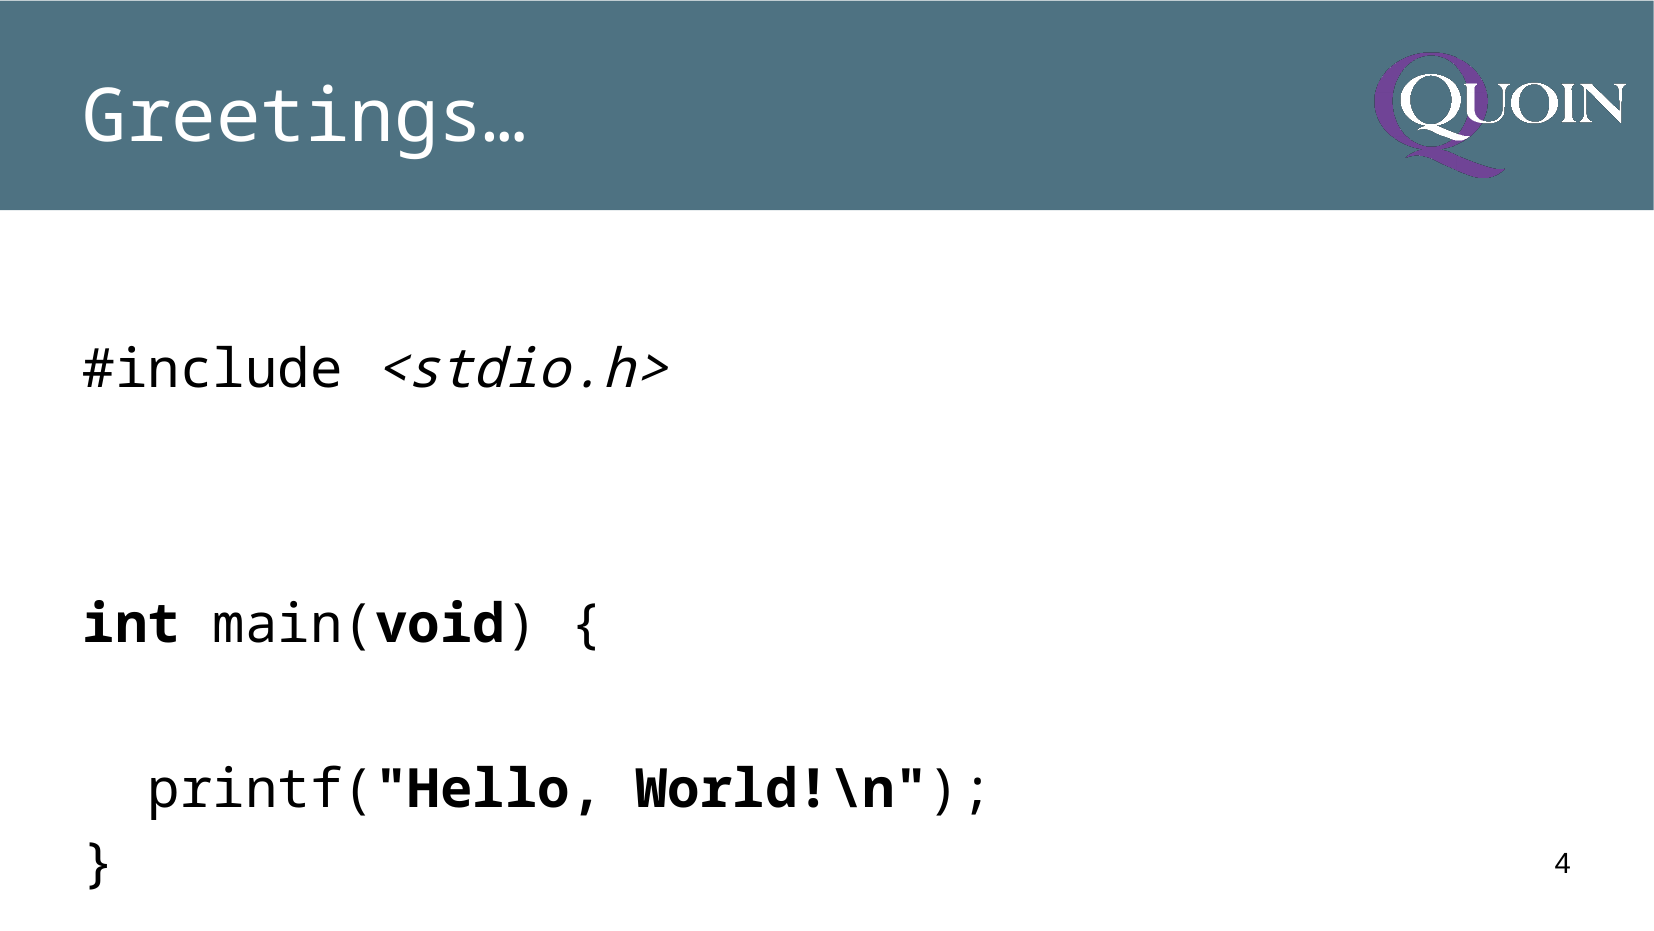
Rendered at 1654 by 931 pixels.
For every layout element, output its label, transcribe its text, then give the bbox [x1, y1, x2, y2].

title Greetings… [82, 35, 1235, 189]
picture [1372, 49, 1654, 180]
subtitle #include <stdio.h> int main(void) { printf("Hello, World!\n"); } [82, 255, 1571, 810]
